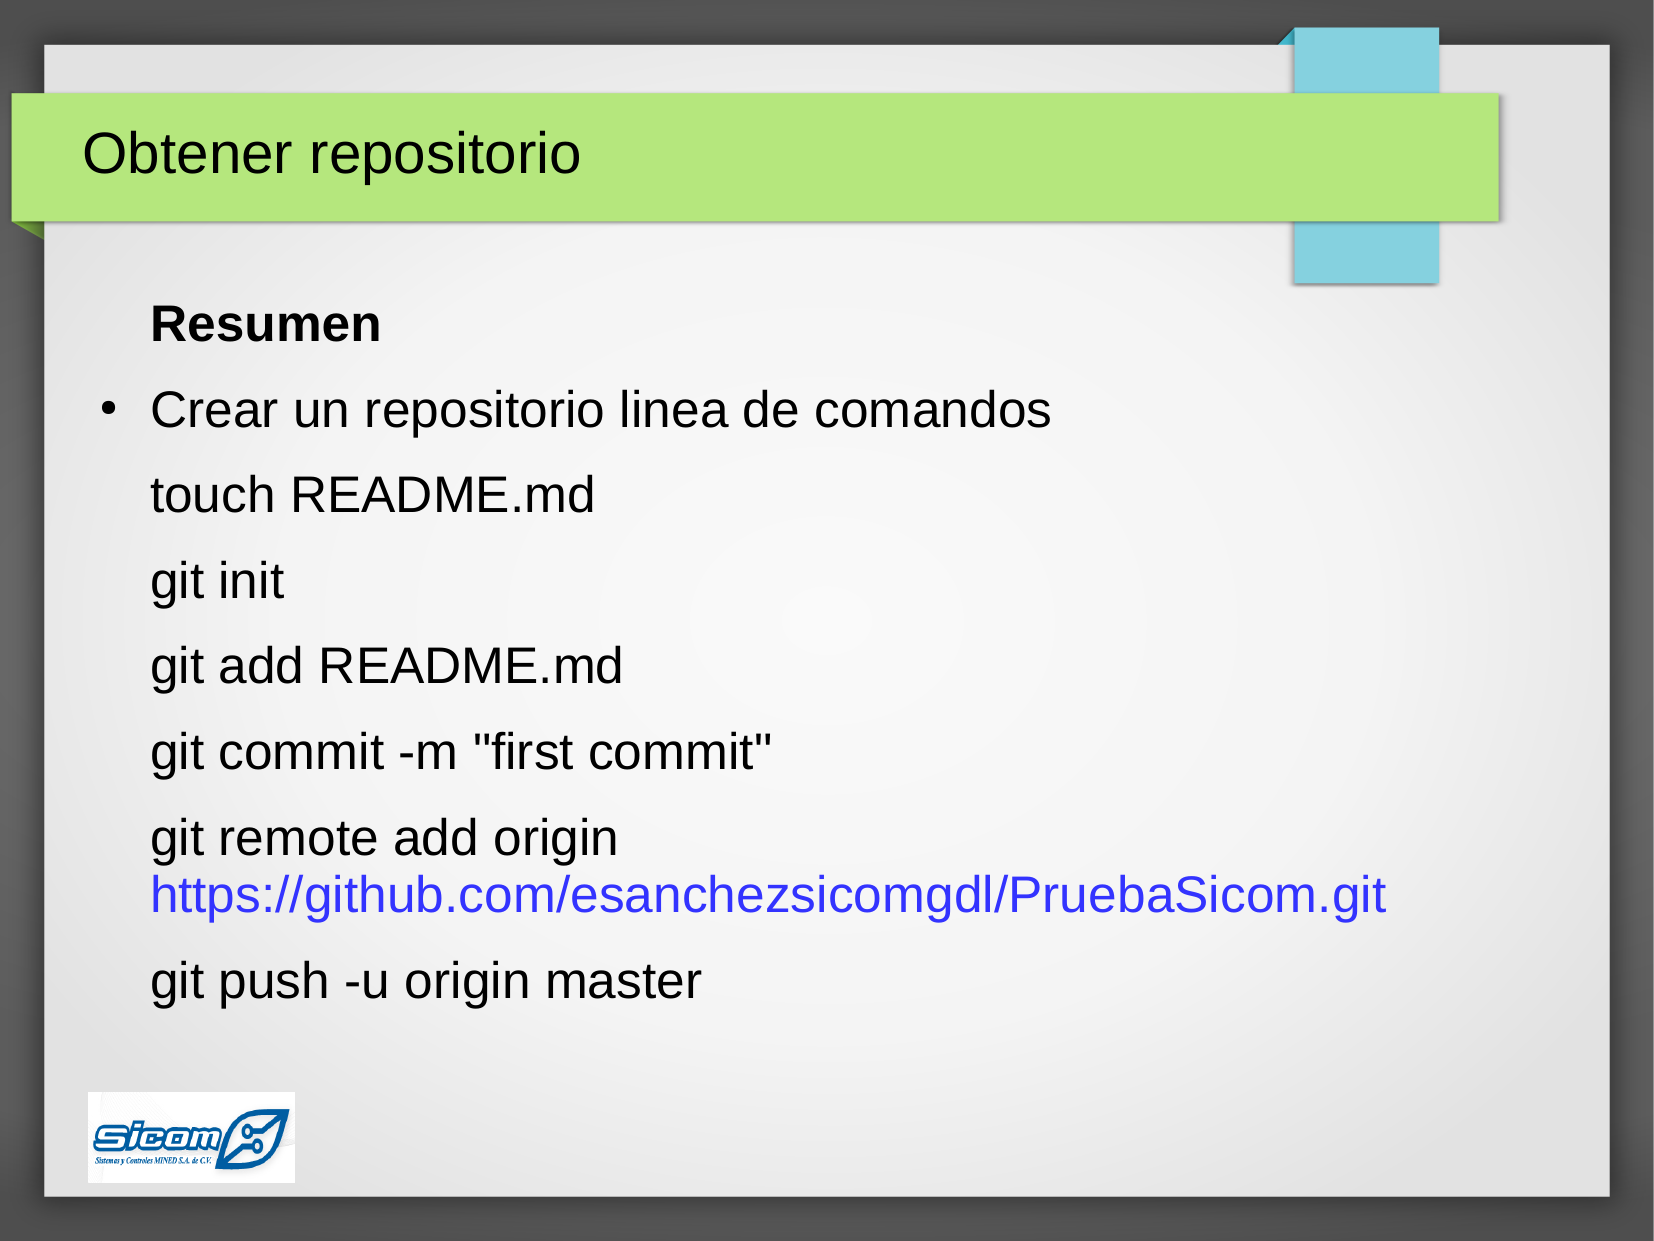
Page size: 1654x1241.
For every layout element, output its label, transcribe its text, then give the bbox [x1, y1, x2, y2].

list Resumen Crear un repositorio linea de comandos touch README.md git init git add README.md git commit -m "first commit" git remote add origin https://github.com/esanchezsicomgdl/PruebaSicom.git git push -u origin master [82, 295, 1571, 1015]
picture [0, 0, 1654, 1241]
title Obtener repositorio [82, 88, 1506, 219]
